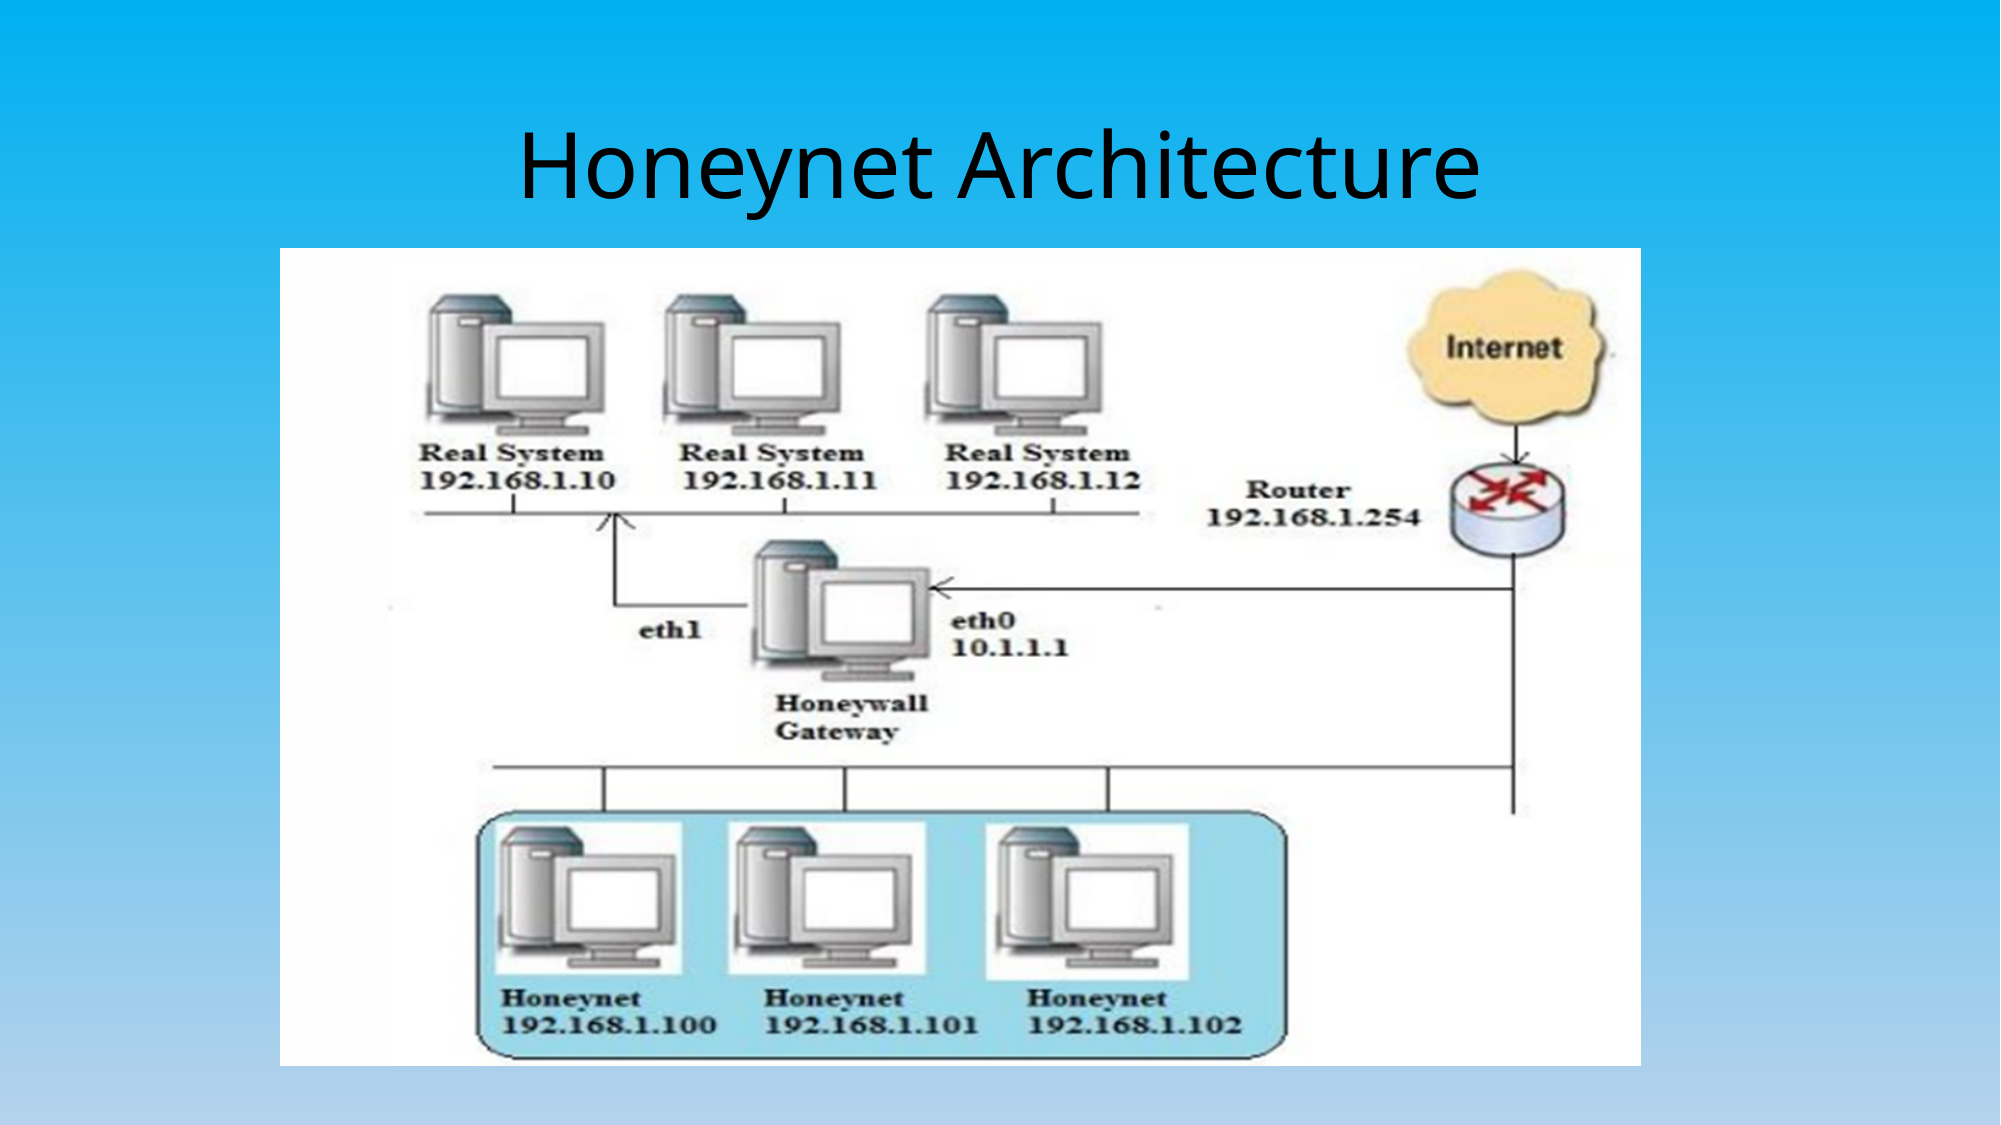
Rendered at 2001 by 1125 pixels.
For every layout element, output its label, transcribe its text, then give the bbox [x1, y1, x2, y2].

title Honeynet Architecture [137, 59, 1863, 278]
picture [280, 248, 1641, 1066]
